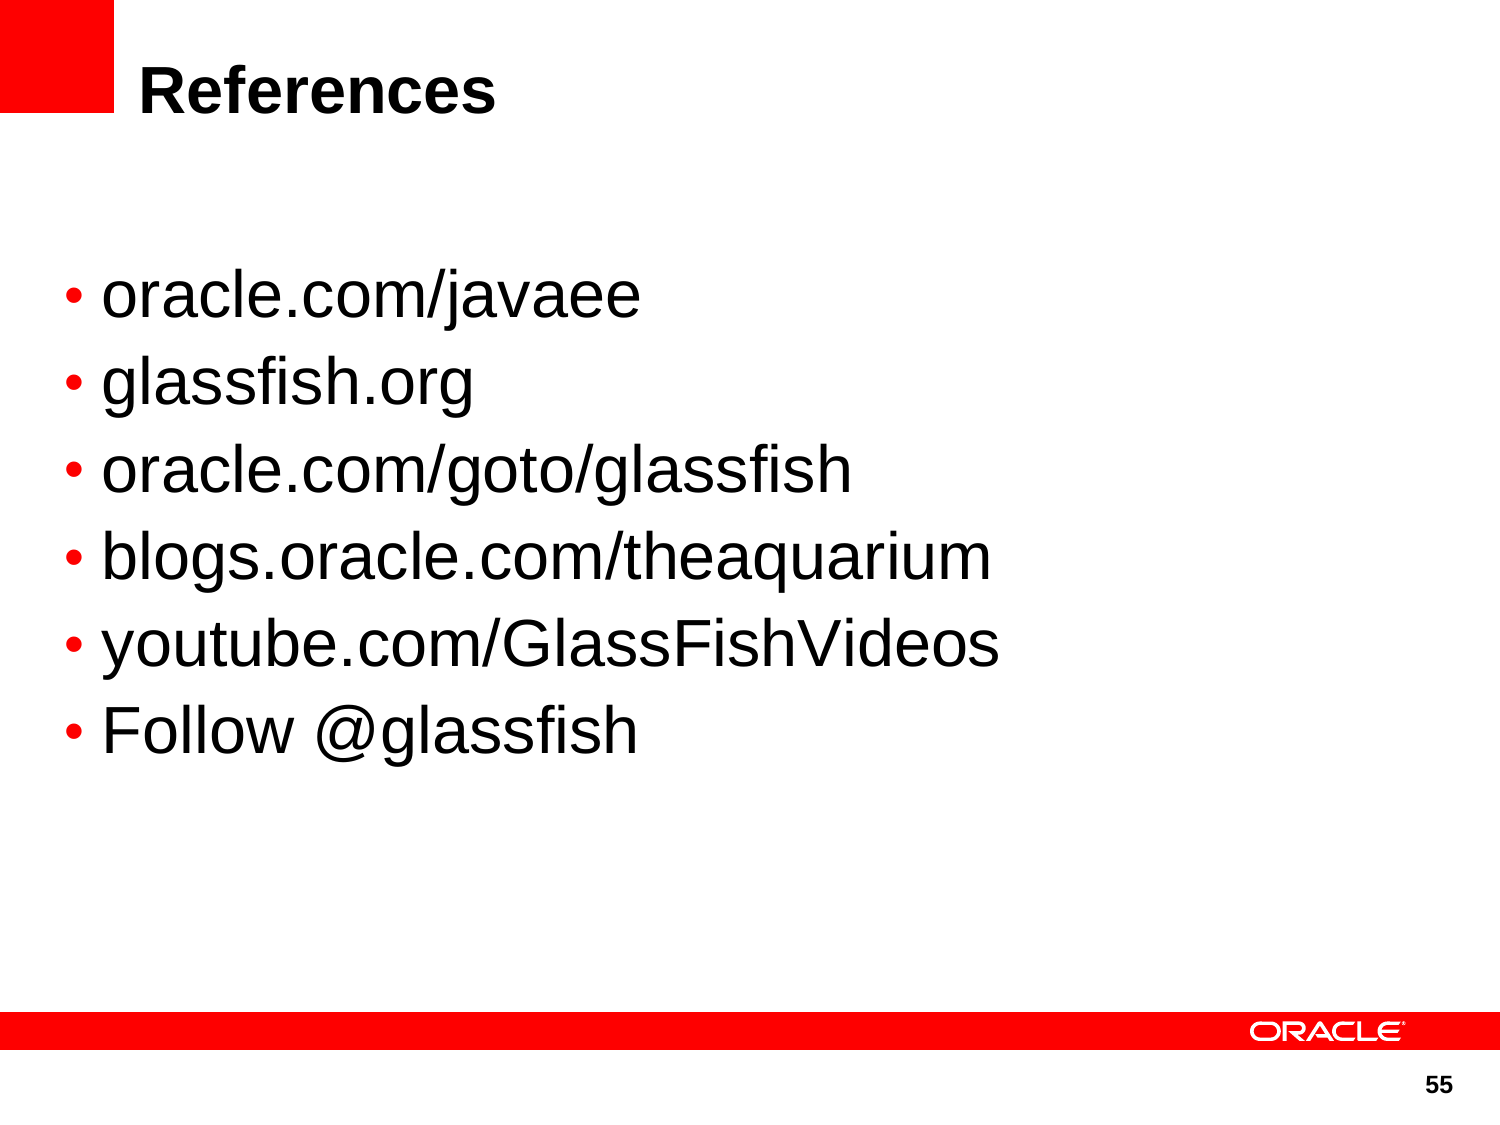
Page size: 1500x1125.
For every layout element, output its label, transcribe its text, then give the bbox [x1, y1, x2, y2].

list oracle.com/javaee glassfish.org oracle.com/goto/glassfish blogs.oracle.com/theaquarium youtube.com/GlassFishVideos Follow @glassfish [64, 257, 1402, 901]
title References [124, 30, 1487, 150]
picture [0, 0, 114, 113]
picture [0, 1012, 1500, 1050]
